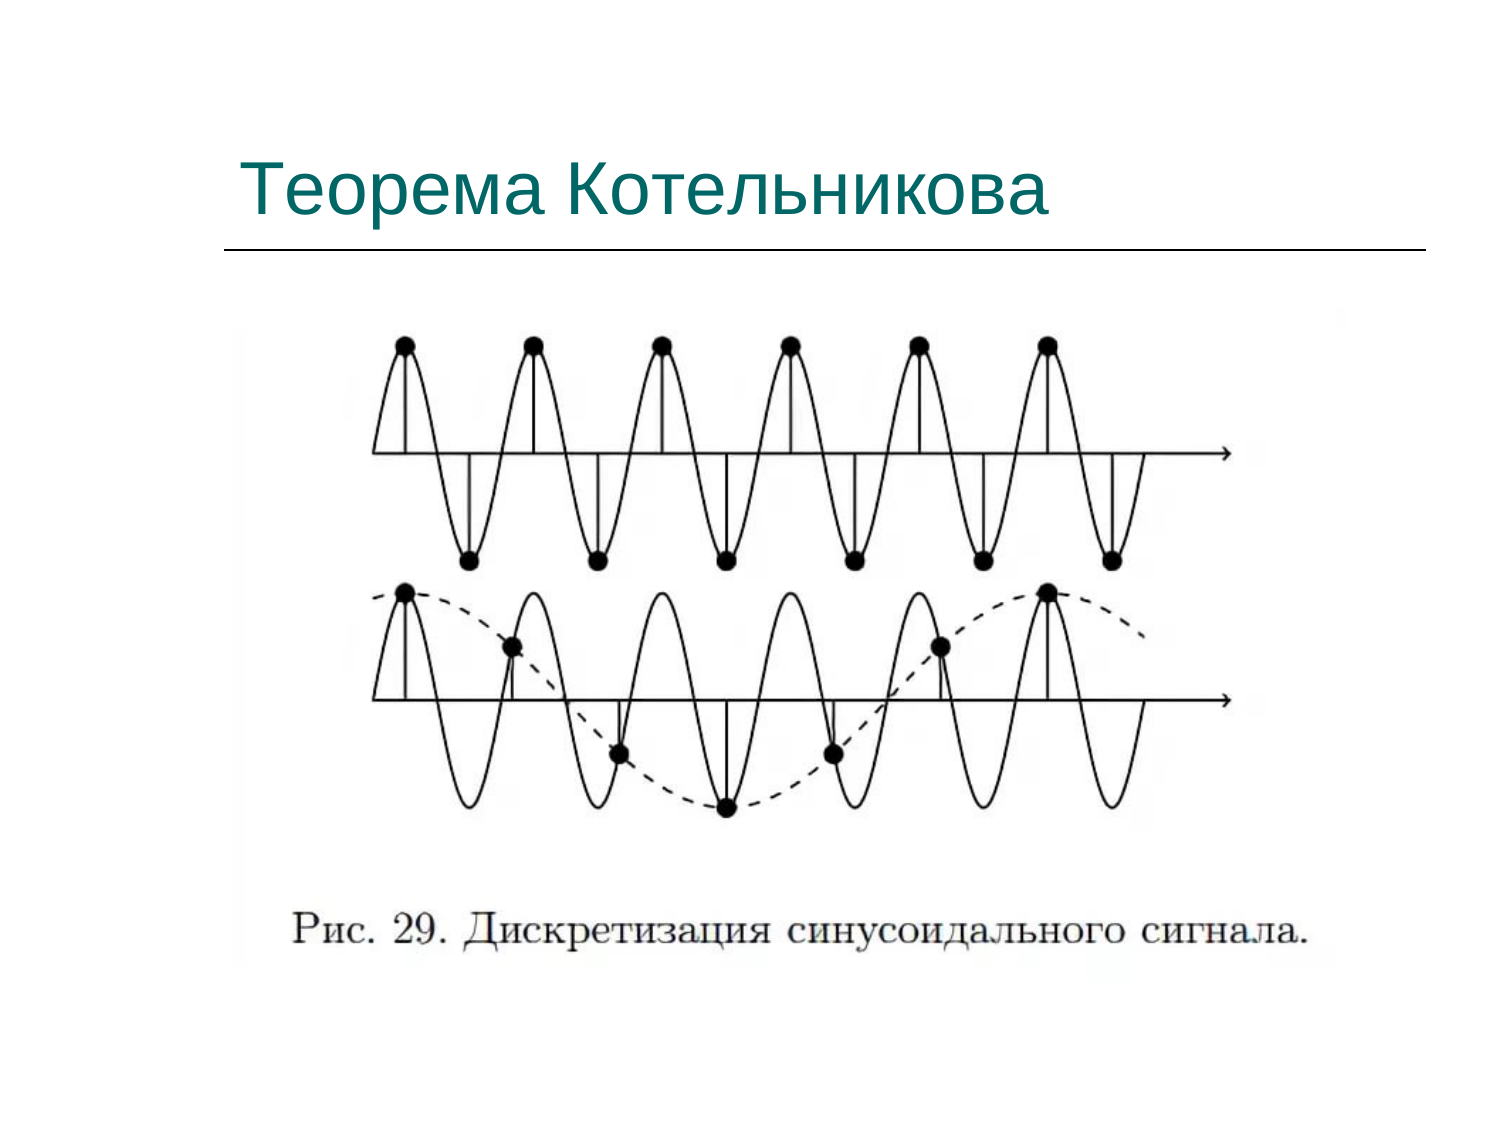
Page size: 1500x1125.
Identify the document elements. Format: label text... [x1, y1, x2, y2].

picture [223, 307, 1347, 983]
title Теорема Котельникова [224, 49, 1425, 237]
